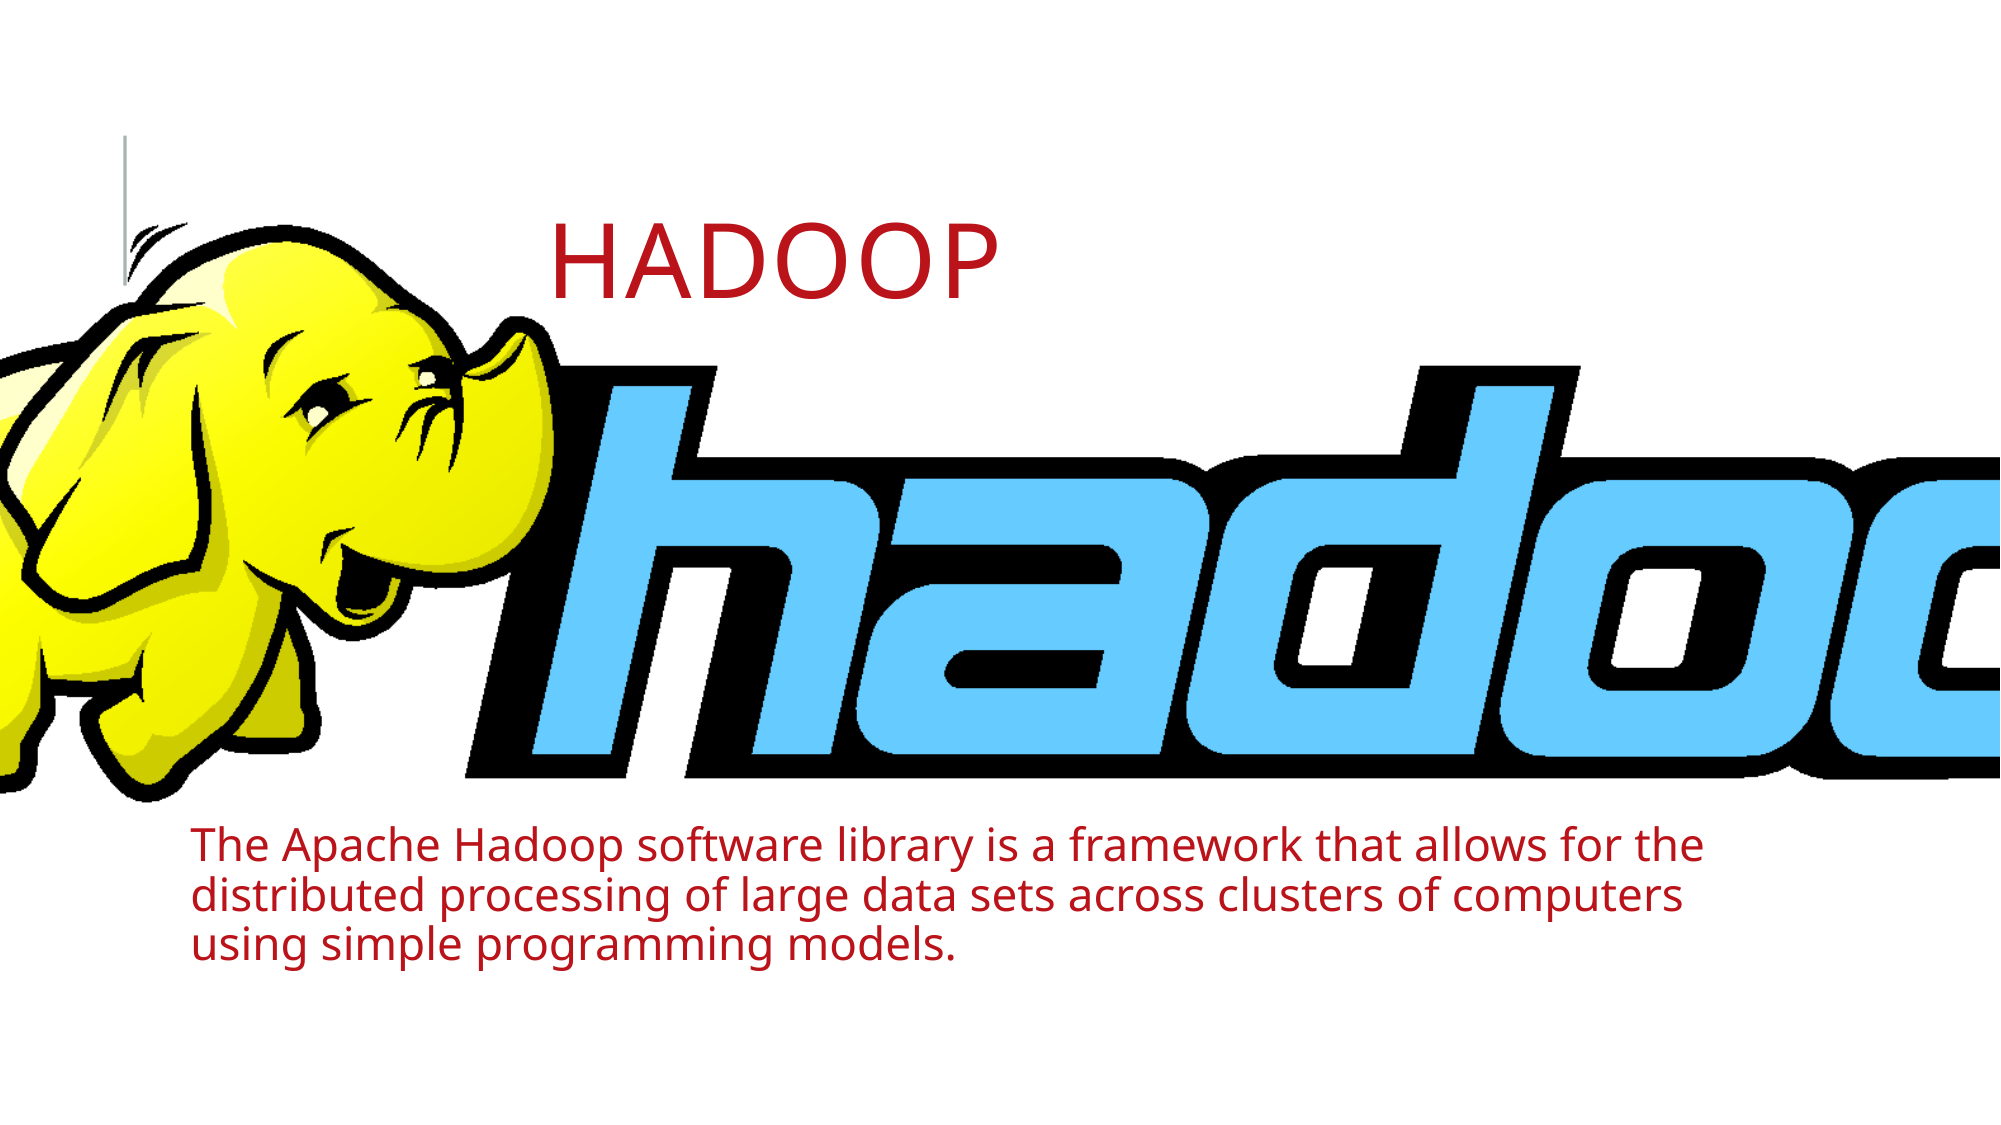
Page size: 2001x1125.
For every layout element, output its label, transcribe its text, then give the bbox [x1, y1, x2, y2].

title SO… WHAT IS APACHE HADOOP? [531, 96, 1763, 342]
picture [0, 0, 2000, 1125]
list The Apache Hadoop software library is a framework that allows for the distributed processing of large data sets across clusters of computers using simple programming models. [168, 814, 1763, 1035]
